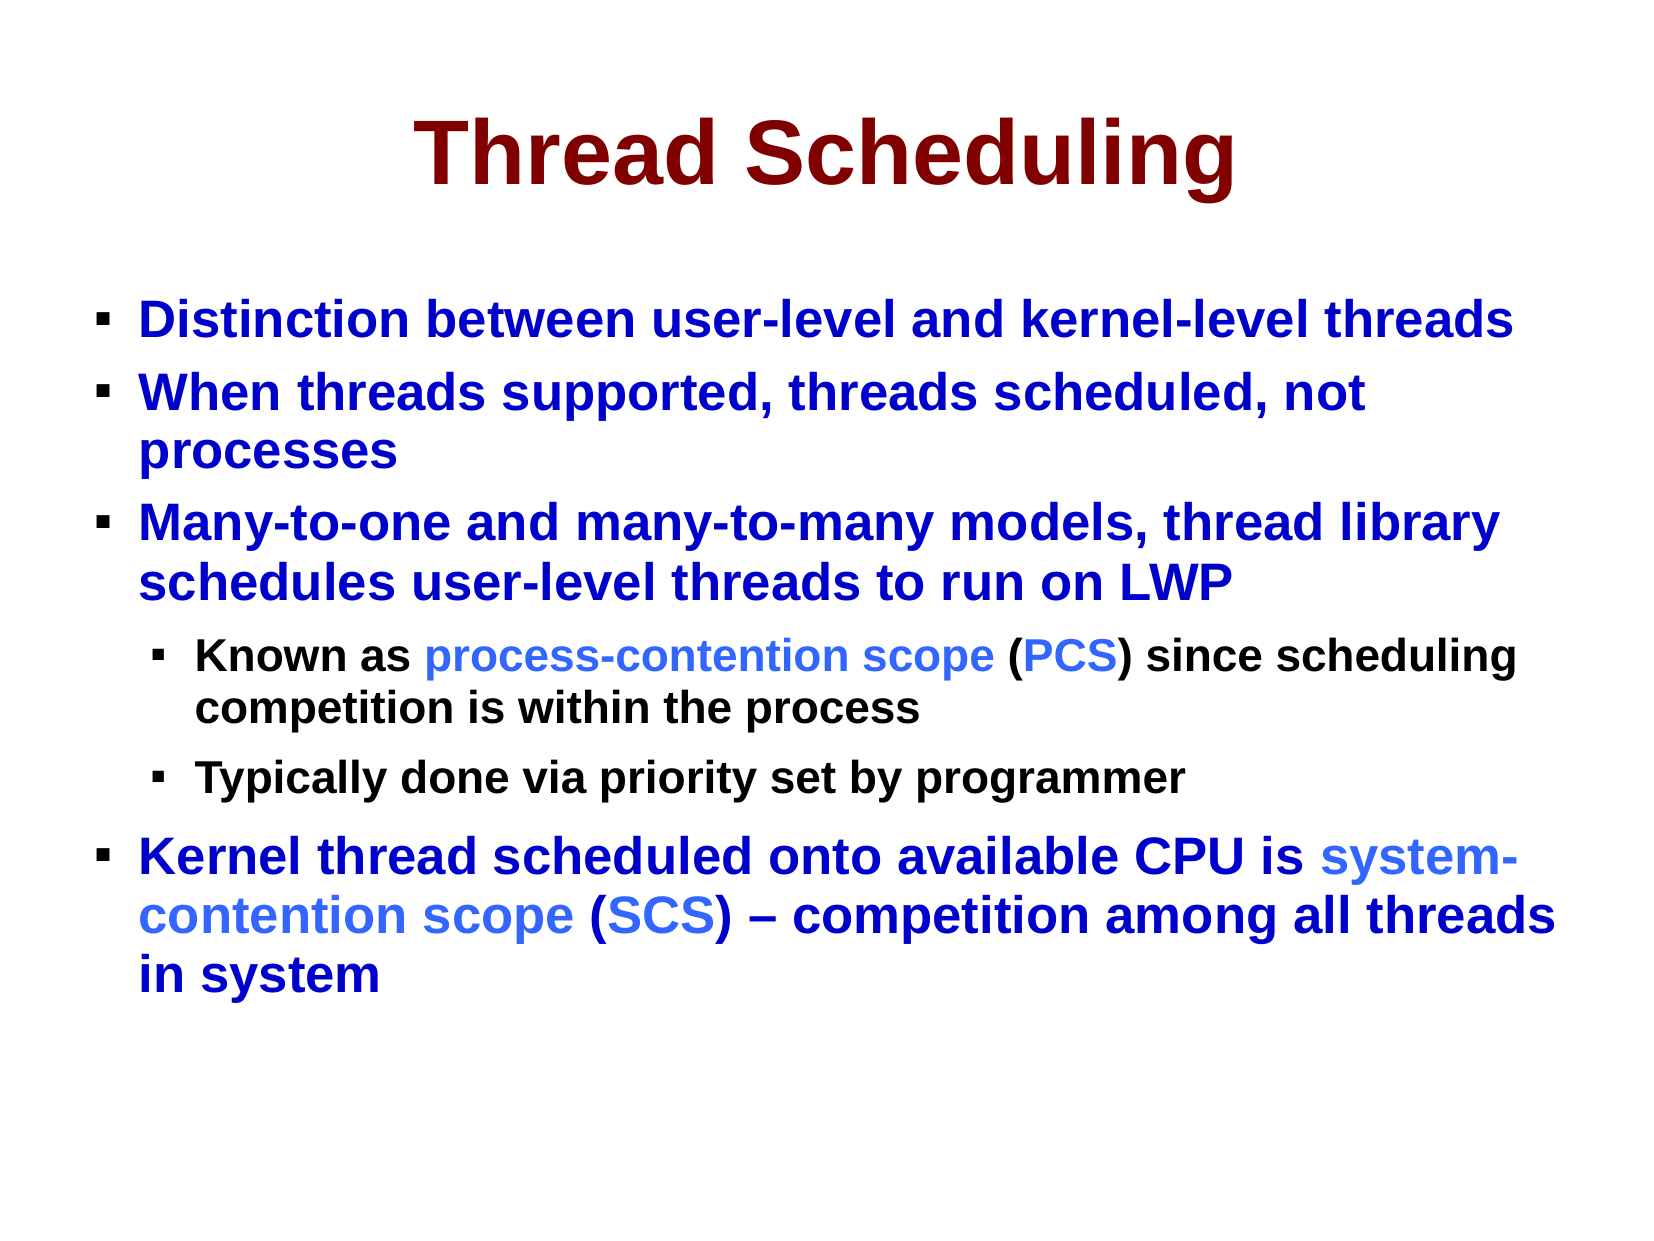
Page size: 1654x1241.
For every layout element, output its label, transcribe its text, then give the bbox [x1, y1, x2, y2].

list Distinction between user-level and kernel-level threads When threads supported, threads scheduled, not processes Many-to-one and many-to-many models, thread library schedules user-level threads to run on LWP Known as process-contention scope (PCS) since scheduling competition is within the process Typically done via priority set by programmer Kernel thread scheduled onto available CPU is system-contention scope (SCS) – competition among all threads in system [82, 290, 1571, 1010]
title Thread Scheduling [82, 49, 1571, 257]
